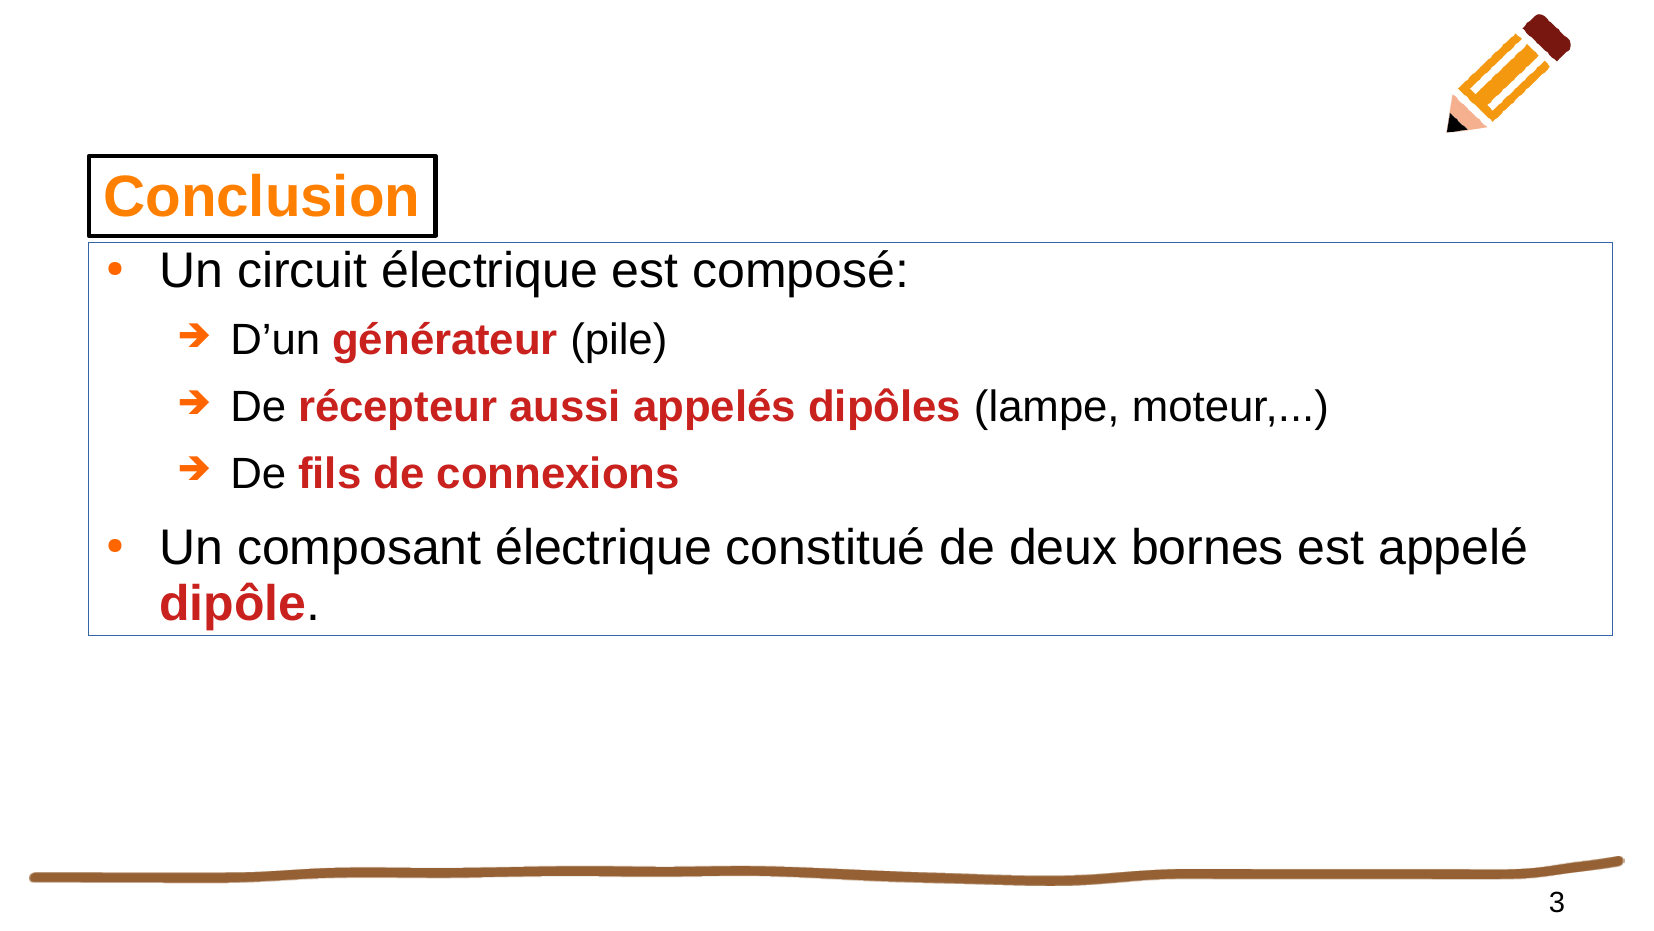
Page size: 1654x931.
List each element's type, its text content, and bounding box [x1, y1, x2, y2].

list Un circuit électrique est composé: D’un générateur (pile) De récepteur aussi appelés dipôles (lampe, moteur,...) De fils de connexions Un composant électrique constitué de deux bornes est appelé dipôle. [88, 242, 1613, 636]
text_box Conclusion [88, 155, 436, 236]
picture [1446, 14, 1571, 133]
picture [29, 856, 1625, 886]
